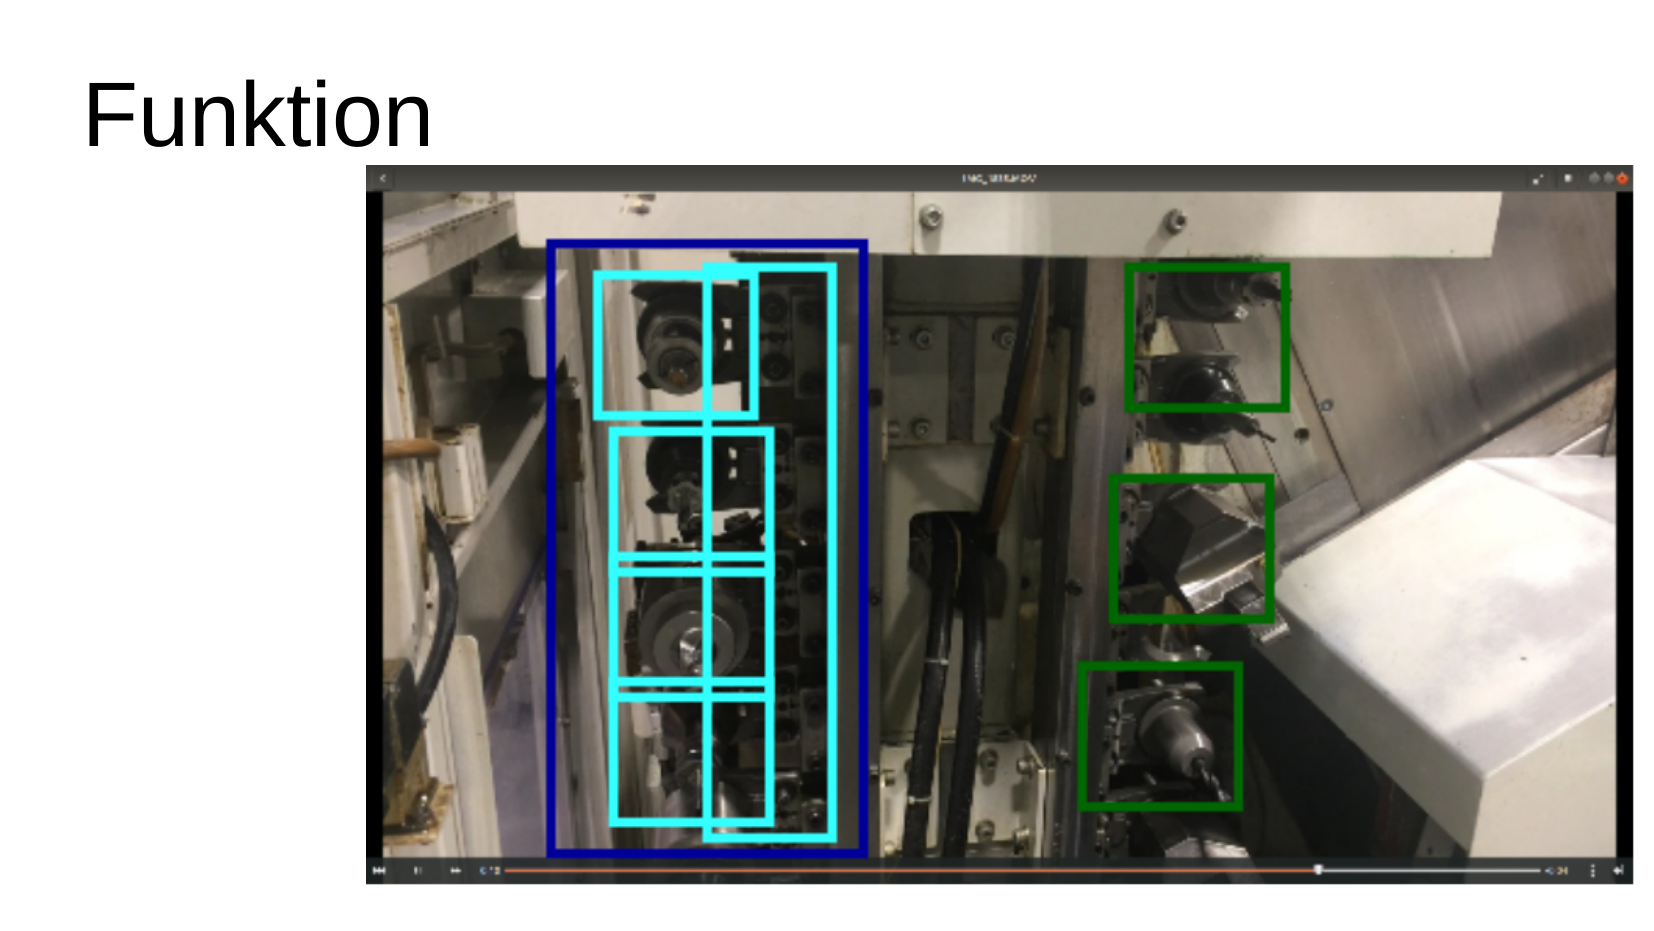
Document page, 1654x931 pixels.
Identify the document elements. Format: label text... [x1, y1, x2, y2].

title Funktion [82, 37, 1571, 193]
picture [366, 165, 1635, 886]
